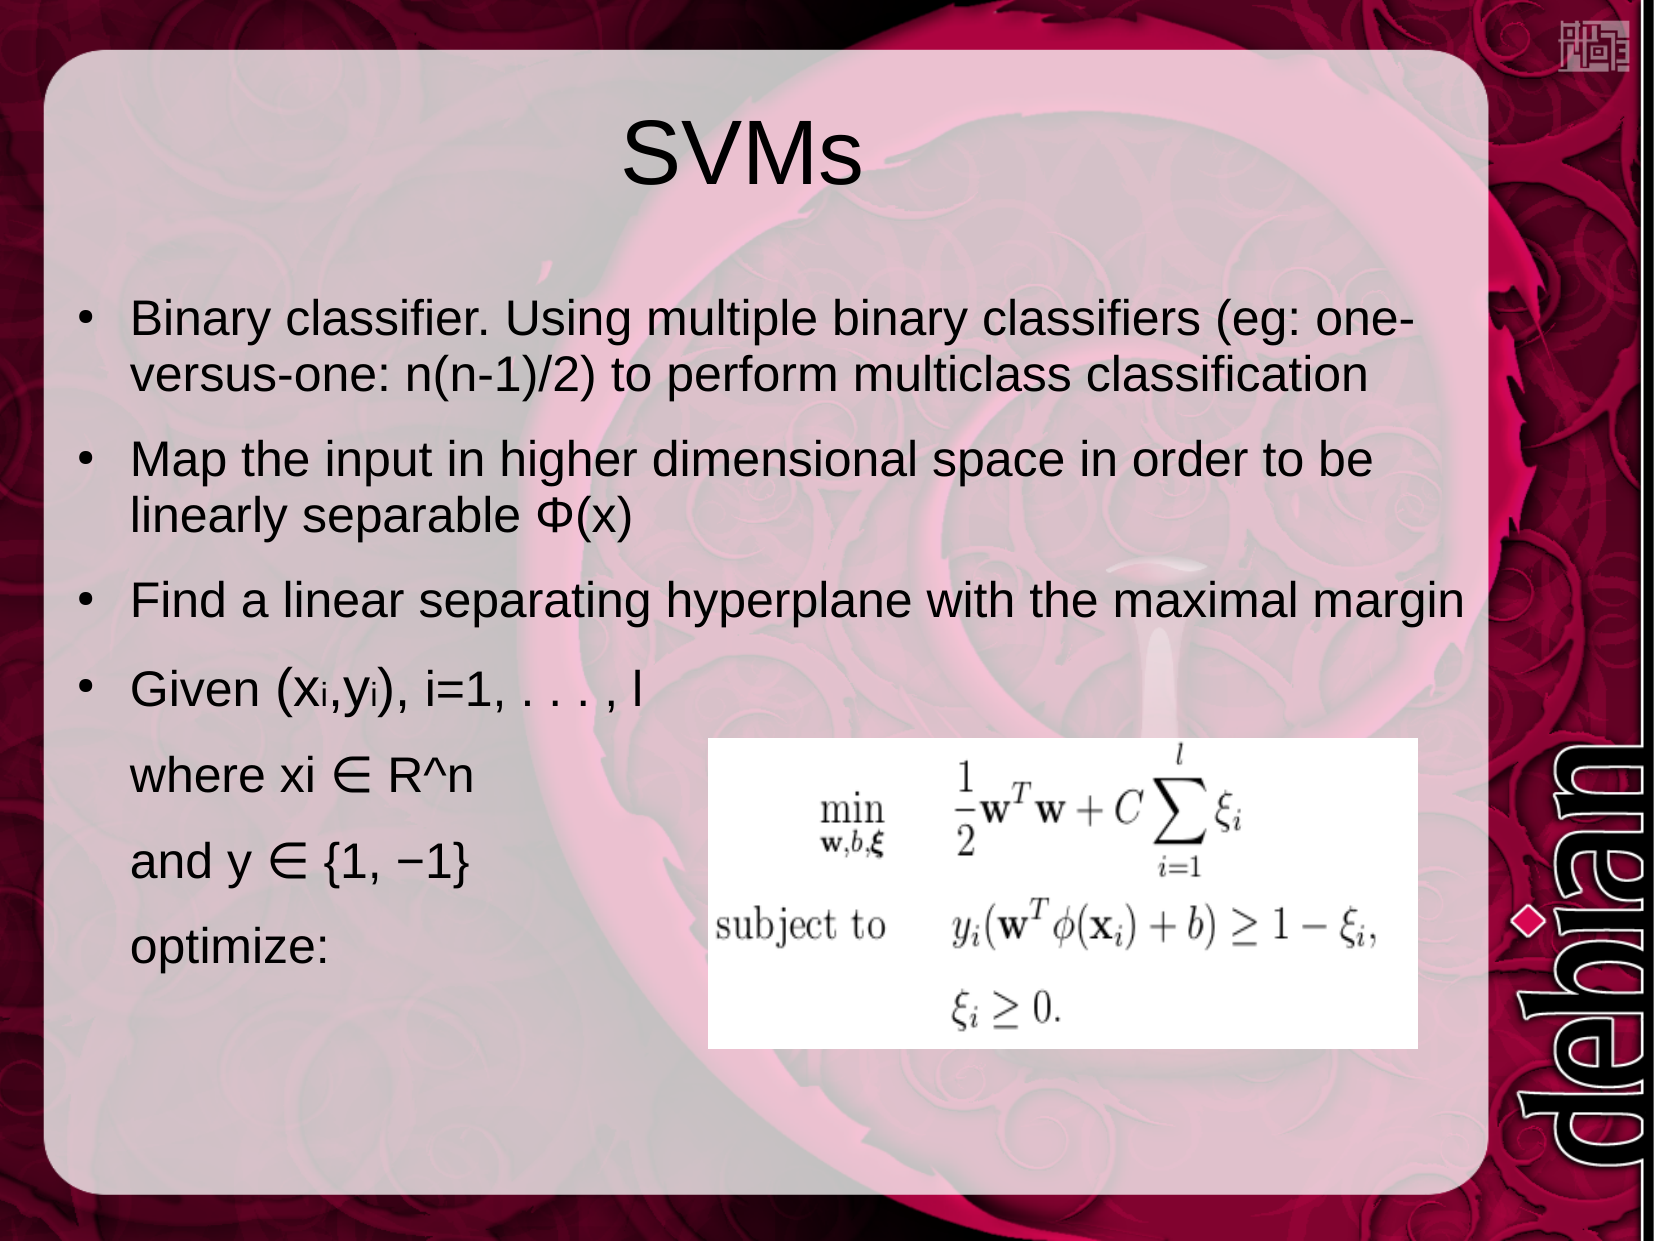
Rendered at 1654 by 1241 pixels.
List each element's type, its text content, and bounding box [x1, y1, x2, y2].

list Binary classifier. Using multiple binary classifiers (eg: one-versus-one: n(n-1)/2) to perform multiclass classification Map the input in higher dimensional space in order to be linearly separable Φ(x) Find a linear separating hyperplane with the maximal margin Given (xi,yi), i=1, . . . , l where xi ∈ R^n and y ∈ {1, −1} optimize: [59, 290, 1477, 1109]
picture [0, 0, 1654, 1241]
title SVMs [59, 49, 1477, 257]
